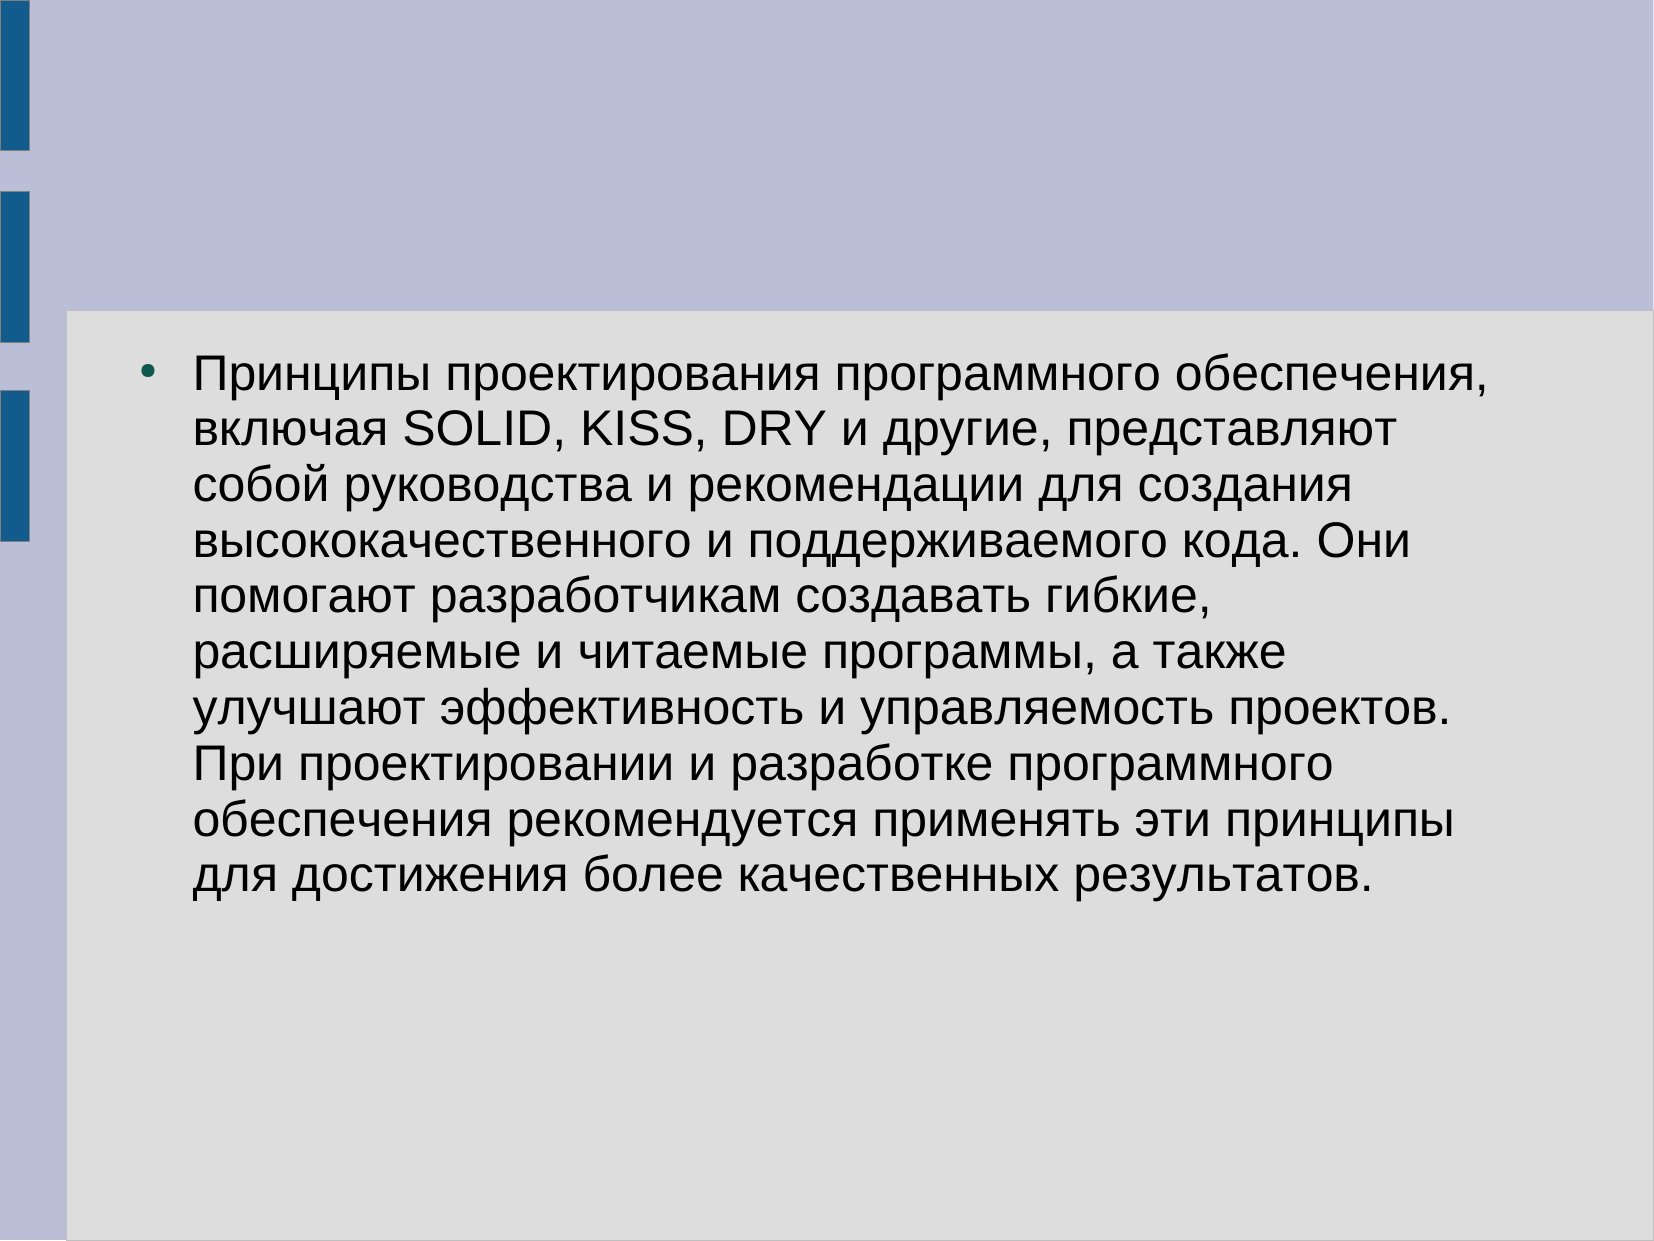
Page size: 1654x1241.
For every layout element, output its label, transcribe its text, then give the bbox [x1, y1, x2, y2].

list Принципы проектирования программного обеспечения, включая SOLID, KISS, DRY и другие, представляют собой руководства и рекомендации для создания высококачественного и поддерживаемого кода. Они помогают разработчикам создавать гибкие, расширяемые и читаемые программы, а также улучшают эффективность и управляемость проектов. При проектировании и разработке программного обеспечения рекомендуется применять эти принципы для достижения более качественных результатов. [121, 344, 1534, 1127]
